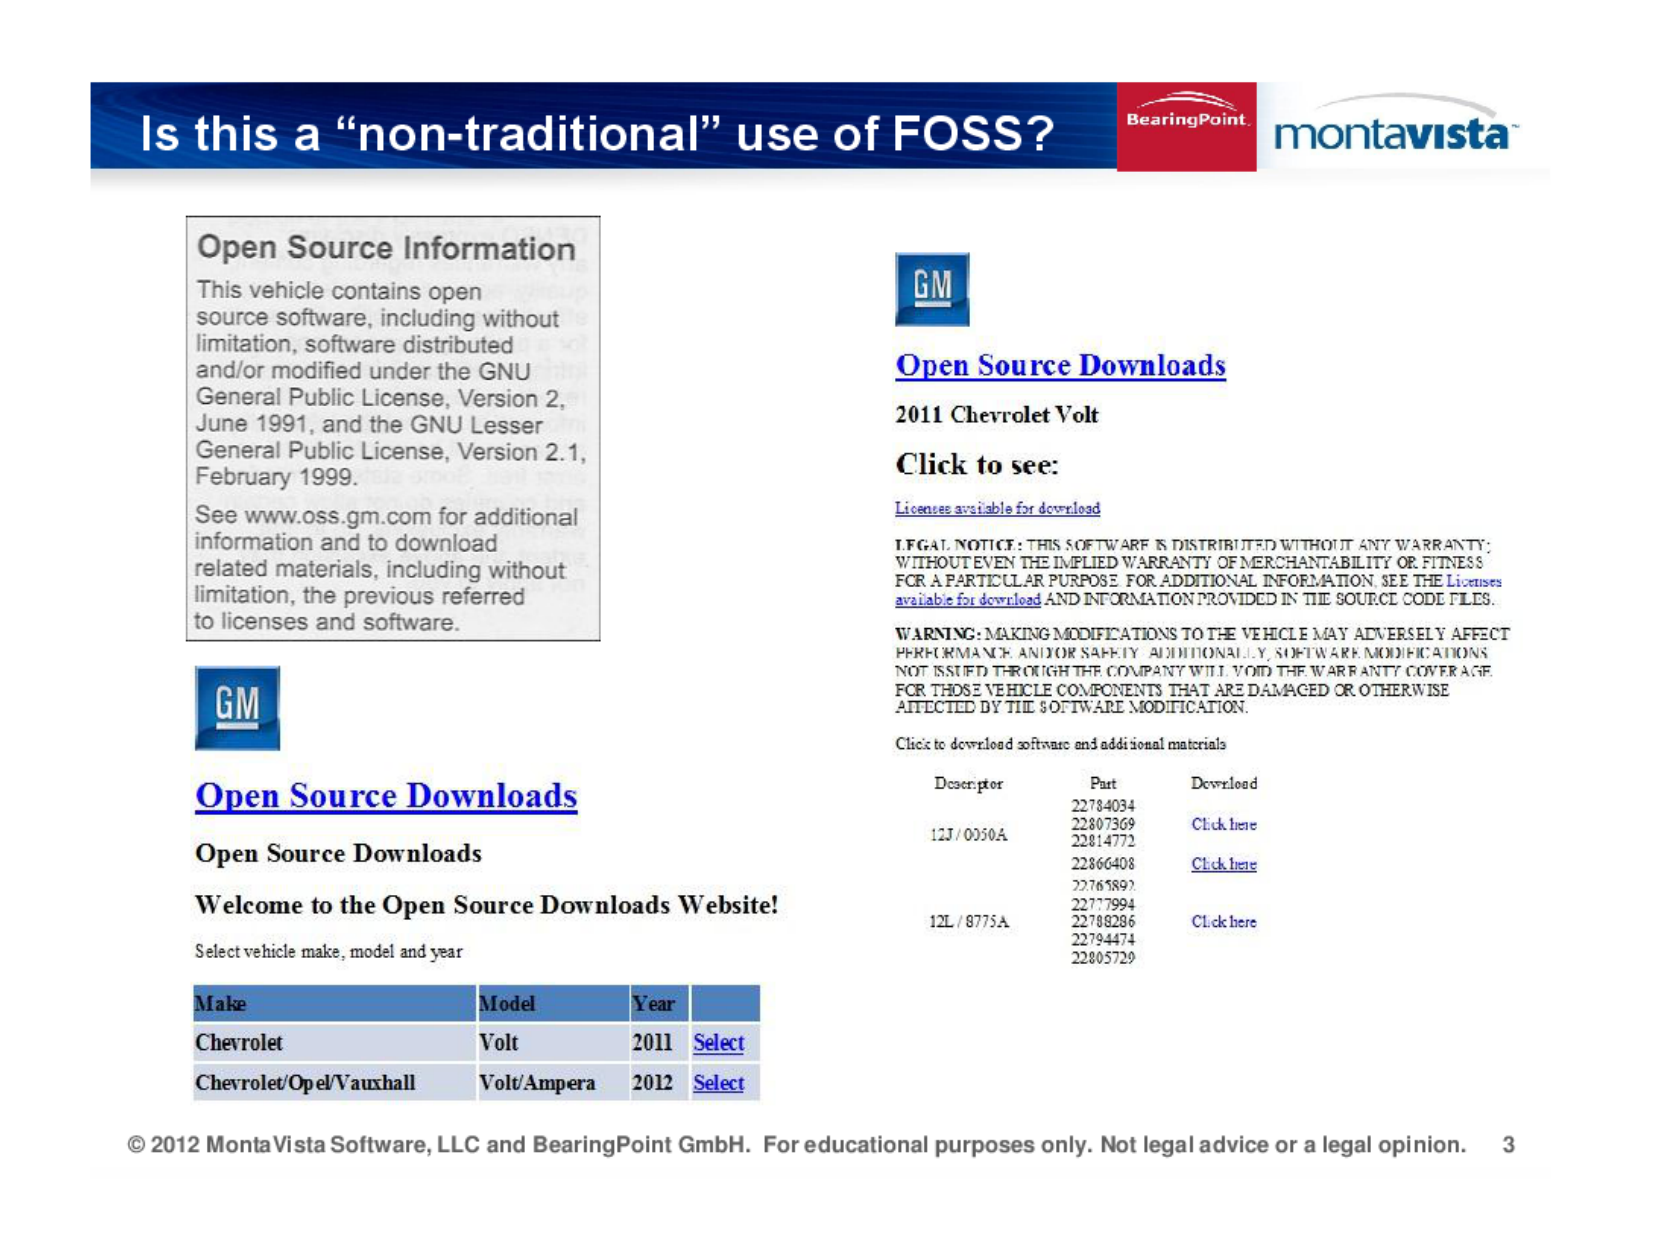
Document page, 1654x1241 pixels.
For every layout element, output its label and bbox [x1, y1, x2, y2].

picture [89, 64, 1654, 1241]
